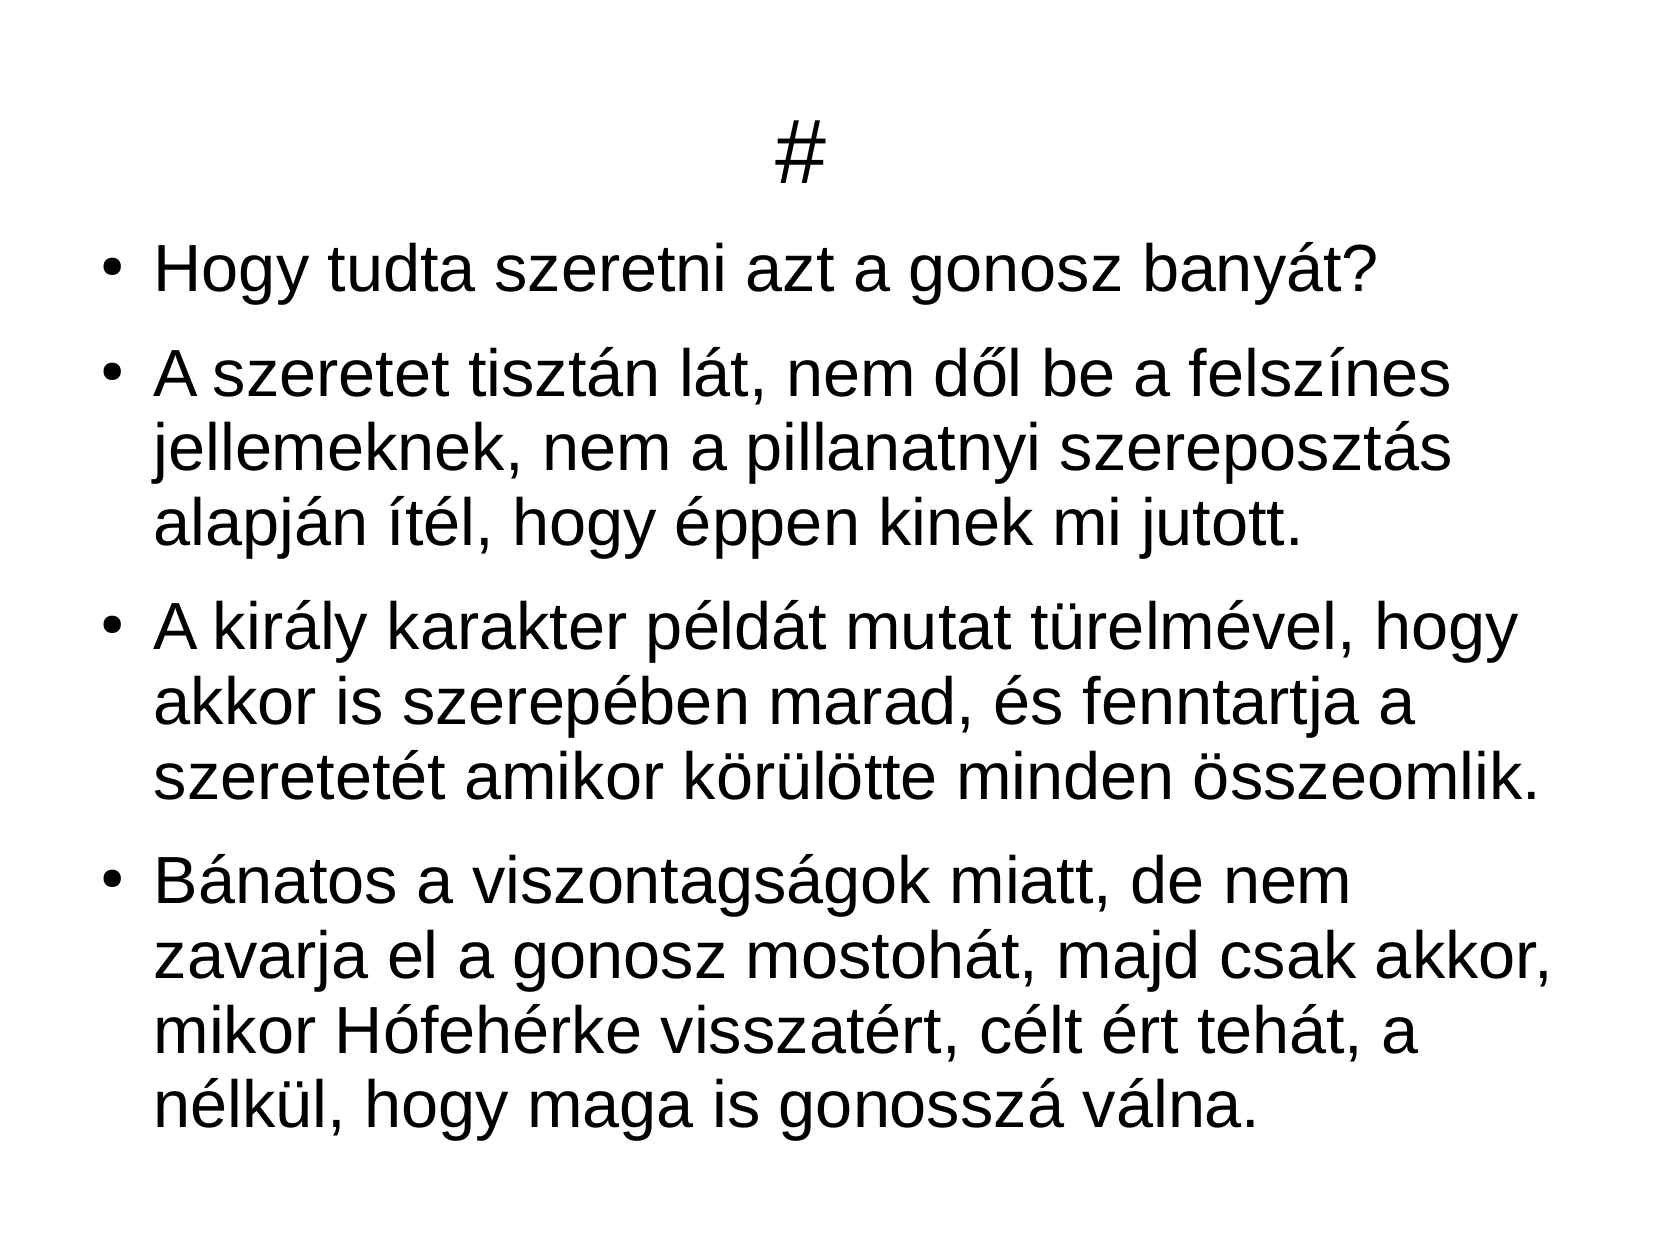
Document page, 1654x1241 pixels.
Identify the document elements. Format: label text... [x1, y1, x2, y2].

title # [56, 47, 1546, 255]
list Hogy tudta szeretni azt a gonosz banyát? A szeretet tisztán lát, nem dől be a felszínes jellemeknek, nem a pillanatnyi szereposztás alapján ítél, hogy éppen kinek mi jutott. A király karakter példát mutat türelmével, hogy akkor is szerepében marad, és fenntartja a szeretetét amikor körülötte minden összeomlik. Bánatos a viszontagságok miatt, de nem zavarja el a gonosz mostohát, majd csak akkor, mikor Hófehérke visszatért, célt ért tehát, a nélkül, hogy maga is gonosszá válna. [82, 231, 1571, 1186]
